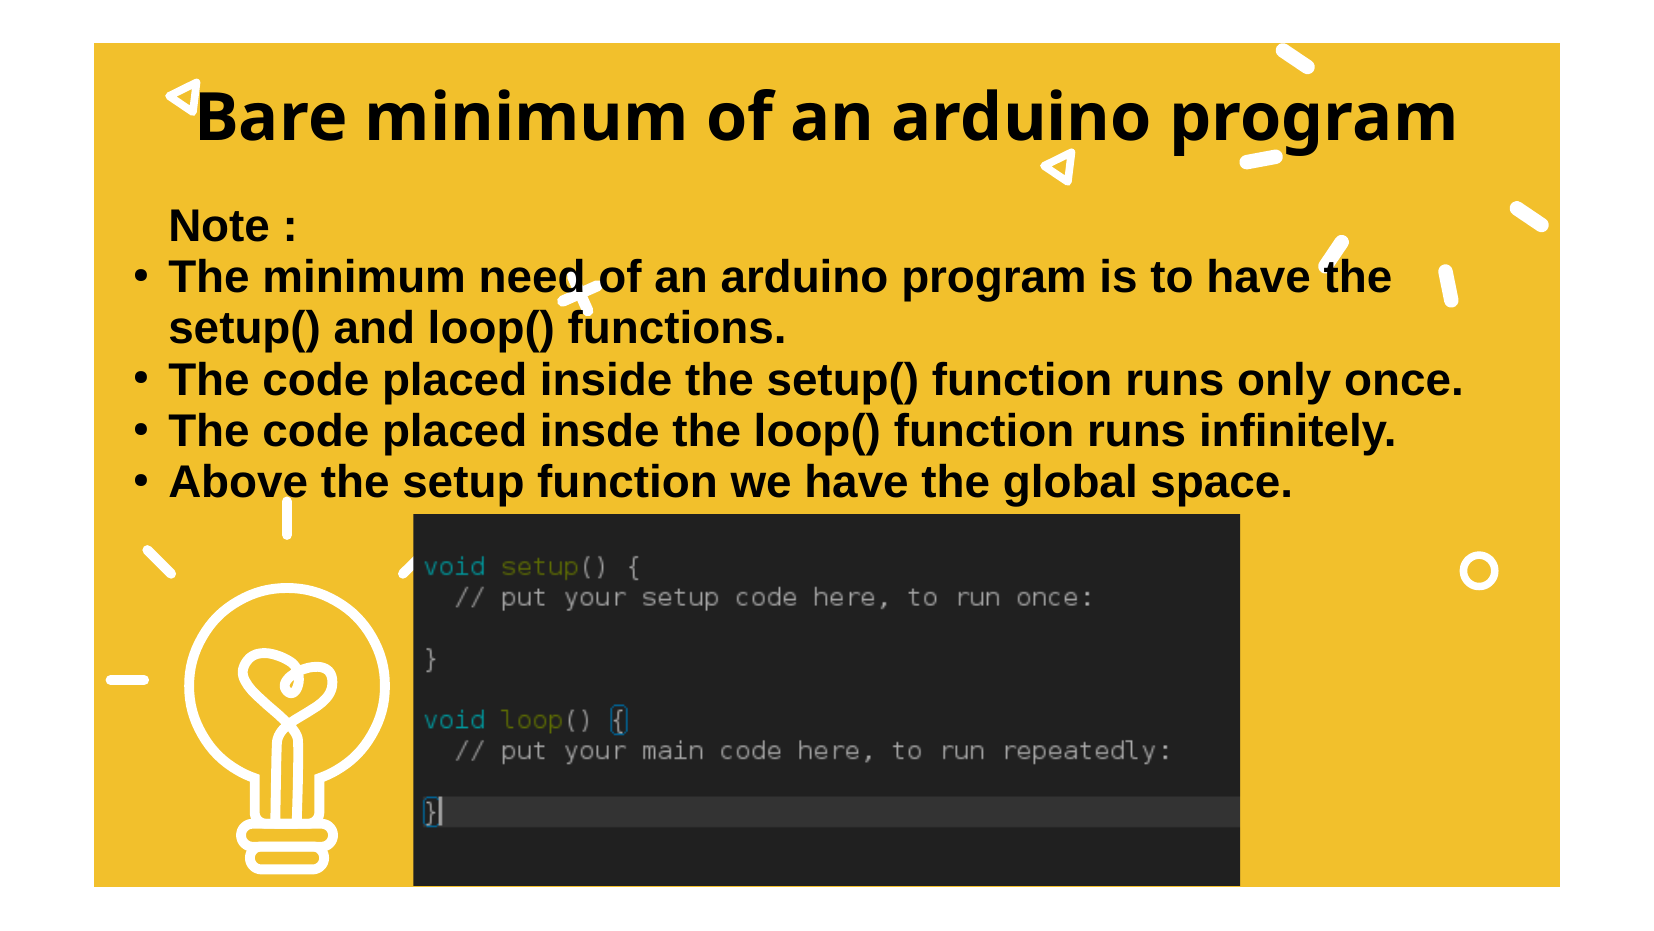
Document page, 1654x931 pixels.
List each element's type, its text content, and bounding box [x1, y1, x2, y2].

text_box Note : The minimum need of an arduino program is to have the setup() and loop() functions. The code placed inside the setup() function runs only once. The code placed insde the loop() function runs infinitely. Above the setup function we have the global space. [118, 192, 1536, 515]
picture [413, 515, 1241, 886]
title Bare minimum of an arduino program [82, 37, 1571, 193]
